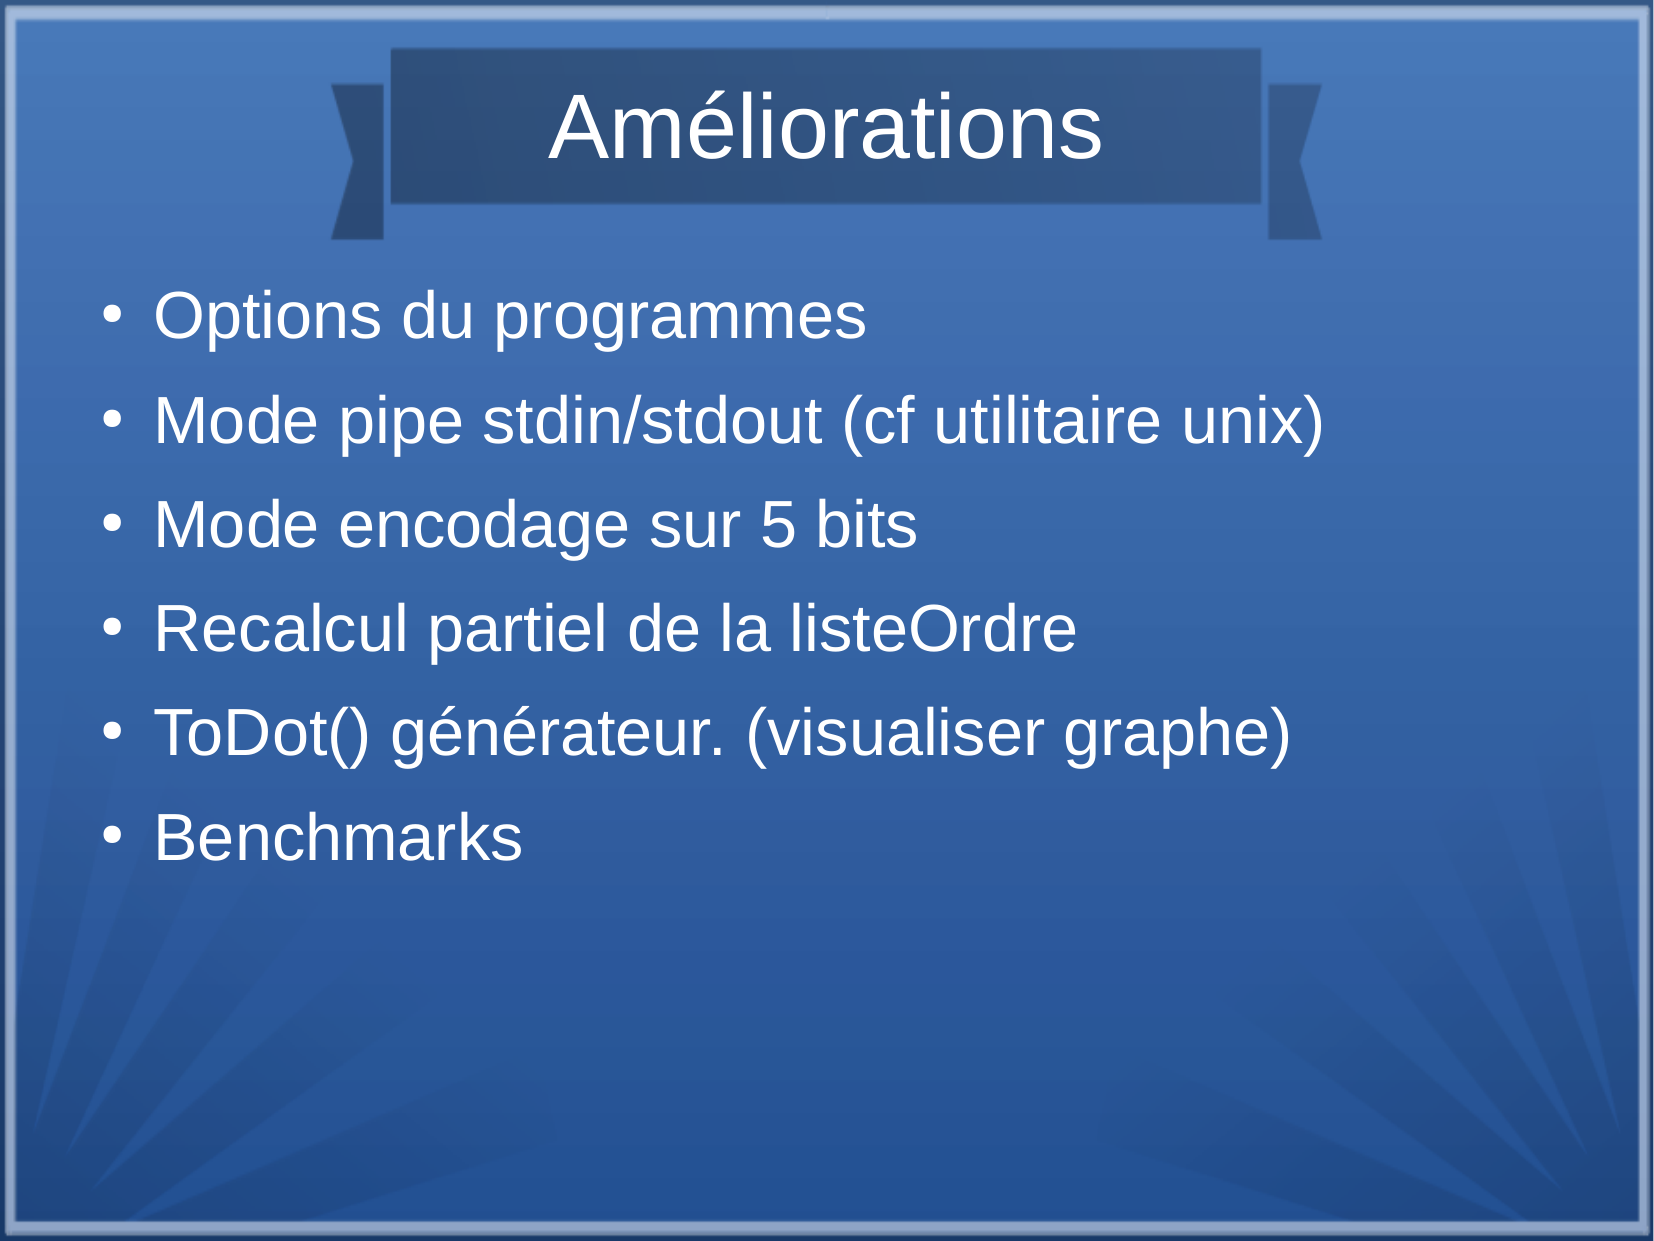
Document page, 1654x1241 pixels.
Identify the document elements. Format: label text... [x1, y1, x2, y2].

picture [0, 0, 1654, 1241]
title Améliorations [389, 49, 1264, 205]
list Options du programmes Mode pipe stdin/stdout (cf utilitaire unix) Mode encodage sur 5 bits Recalcul partiel de la listeOrdre ToDot() générateur. (visualiser graphe) Benchmarks [82, 278, 1538, 1238]
